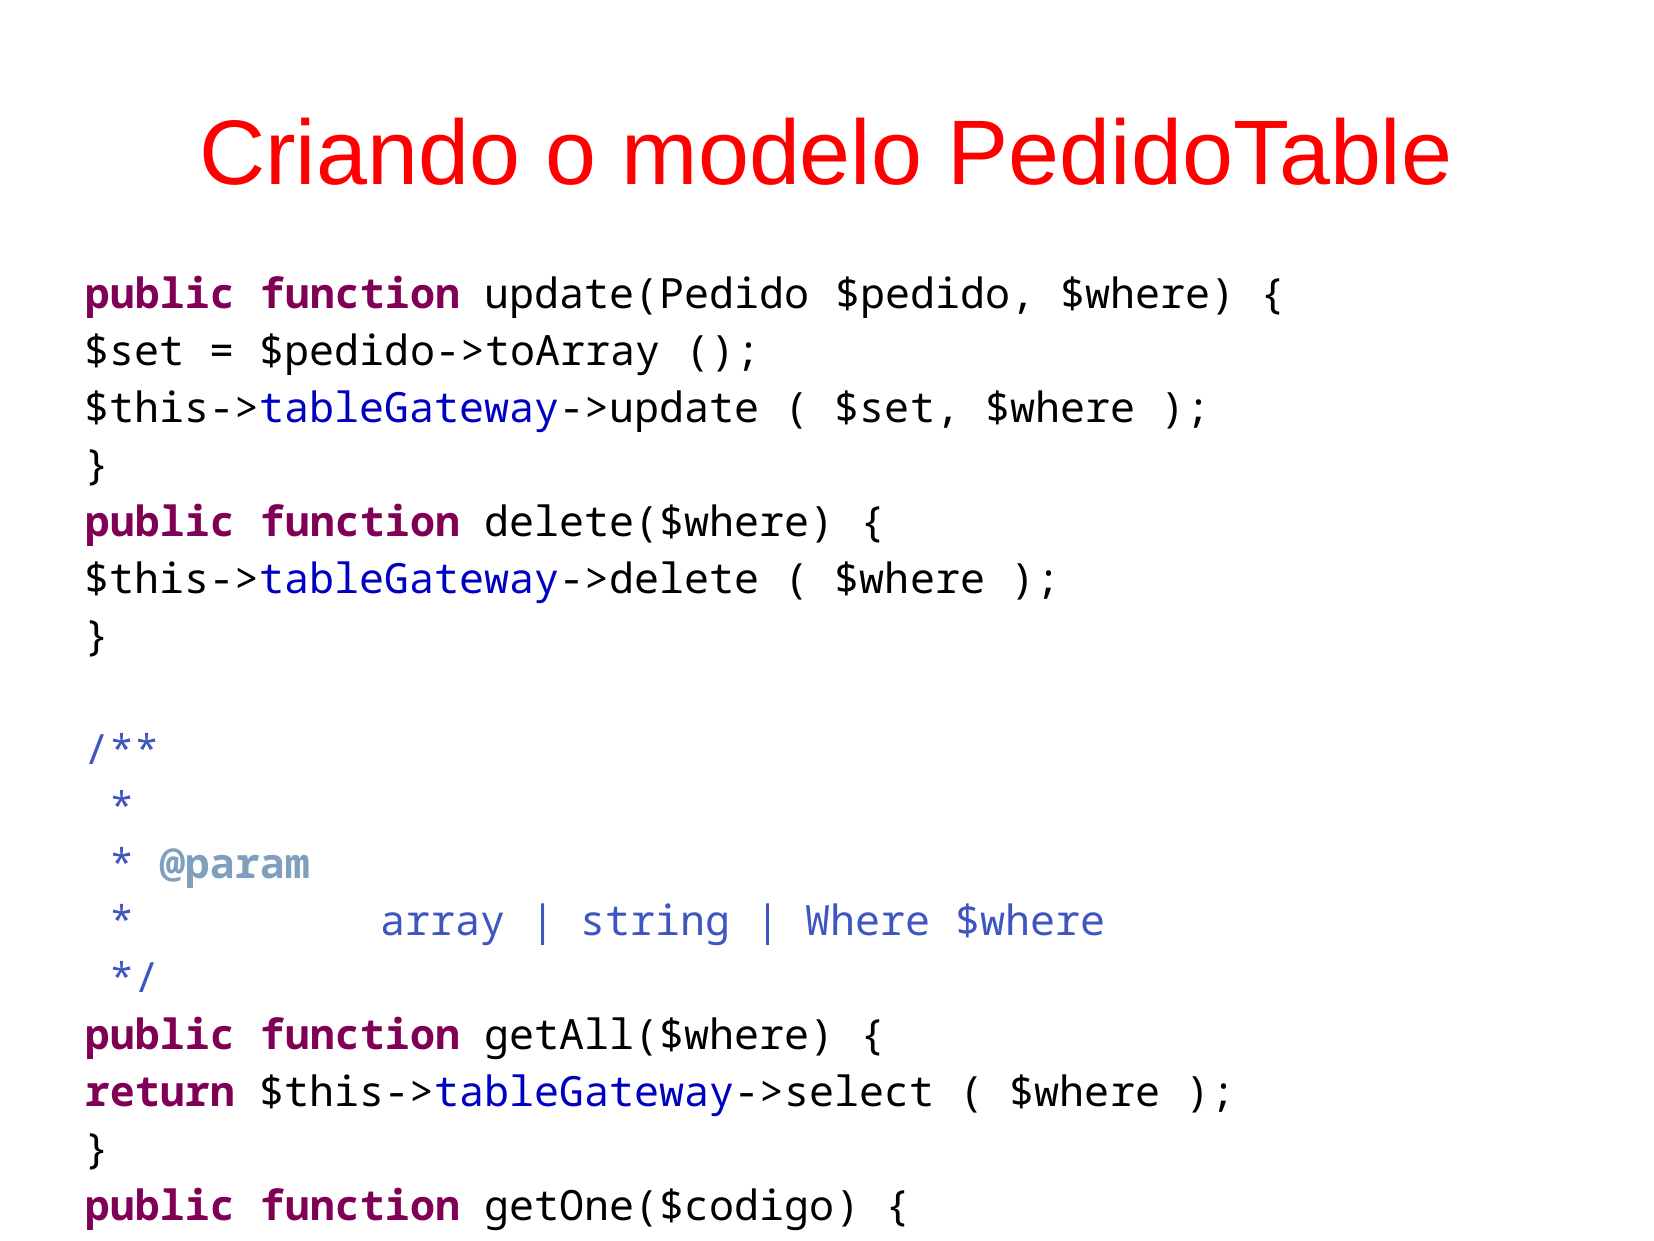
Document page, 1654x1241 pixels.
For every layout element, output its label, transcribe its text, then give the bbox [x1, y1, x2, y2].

title Criando o modelo PedidoTable [82, 49, 1571, 256]
text_box public function update(Pedido $pedido, $where) { $set = $pedido->toArray (); $this->tableGateway->update ( $set, $where ); } public function delete($where) { $this->tableGateway->delete ( $where ); } /** * * @param * array | string | Where $where */ public function getAll($where) { return $this->tableGateway->select ( $where ); } public function getOne($codigo) { $where = [ 'codigo' => $codigo ]; [70, 256, 1612, 1241]
